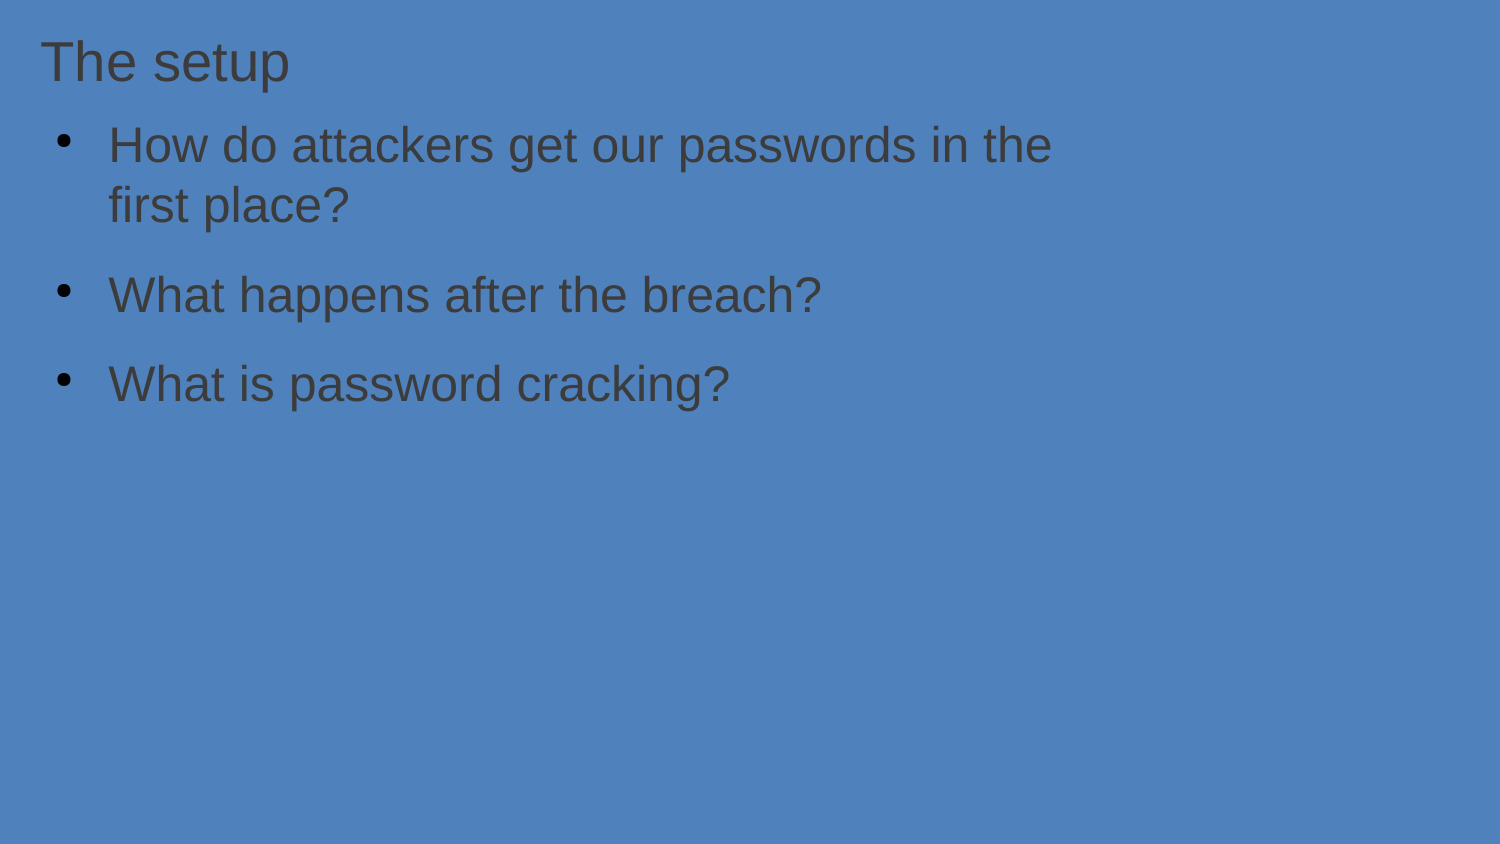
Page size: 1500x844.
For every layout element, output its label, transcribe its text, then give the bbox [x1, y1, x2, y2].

title The setup [33, 21, 1500, 97]
list How do attackers get our passwords in the first place? What happens after the breach? What is password cracking? [30, 105, 1156, 796]
